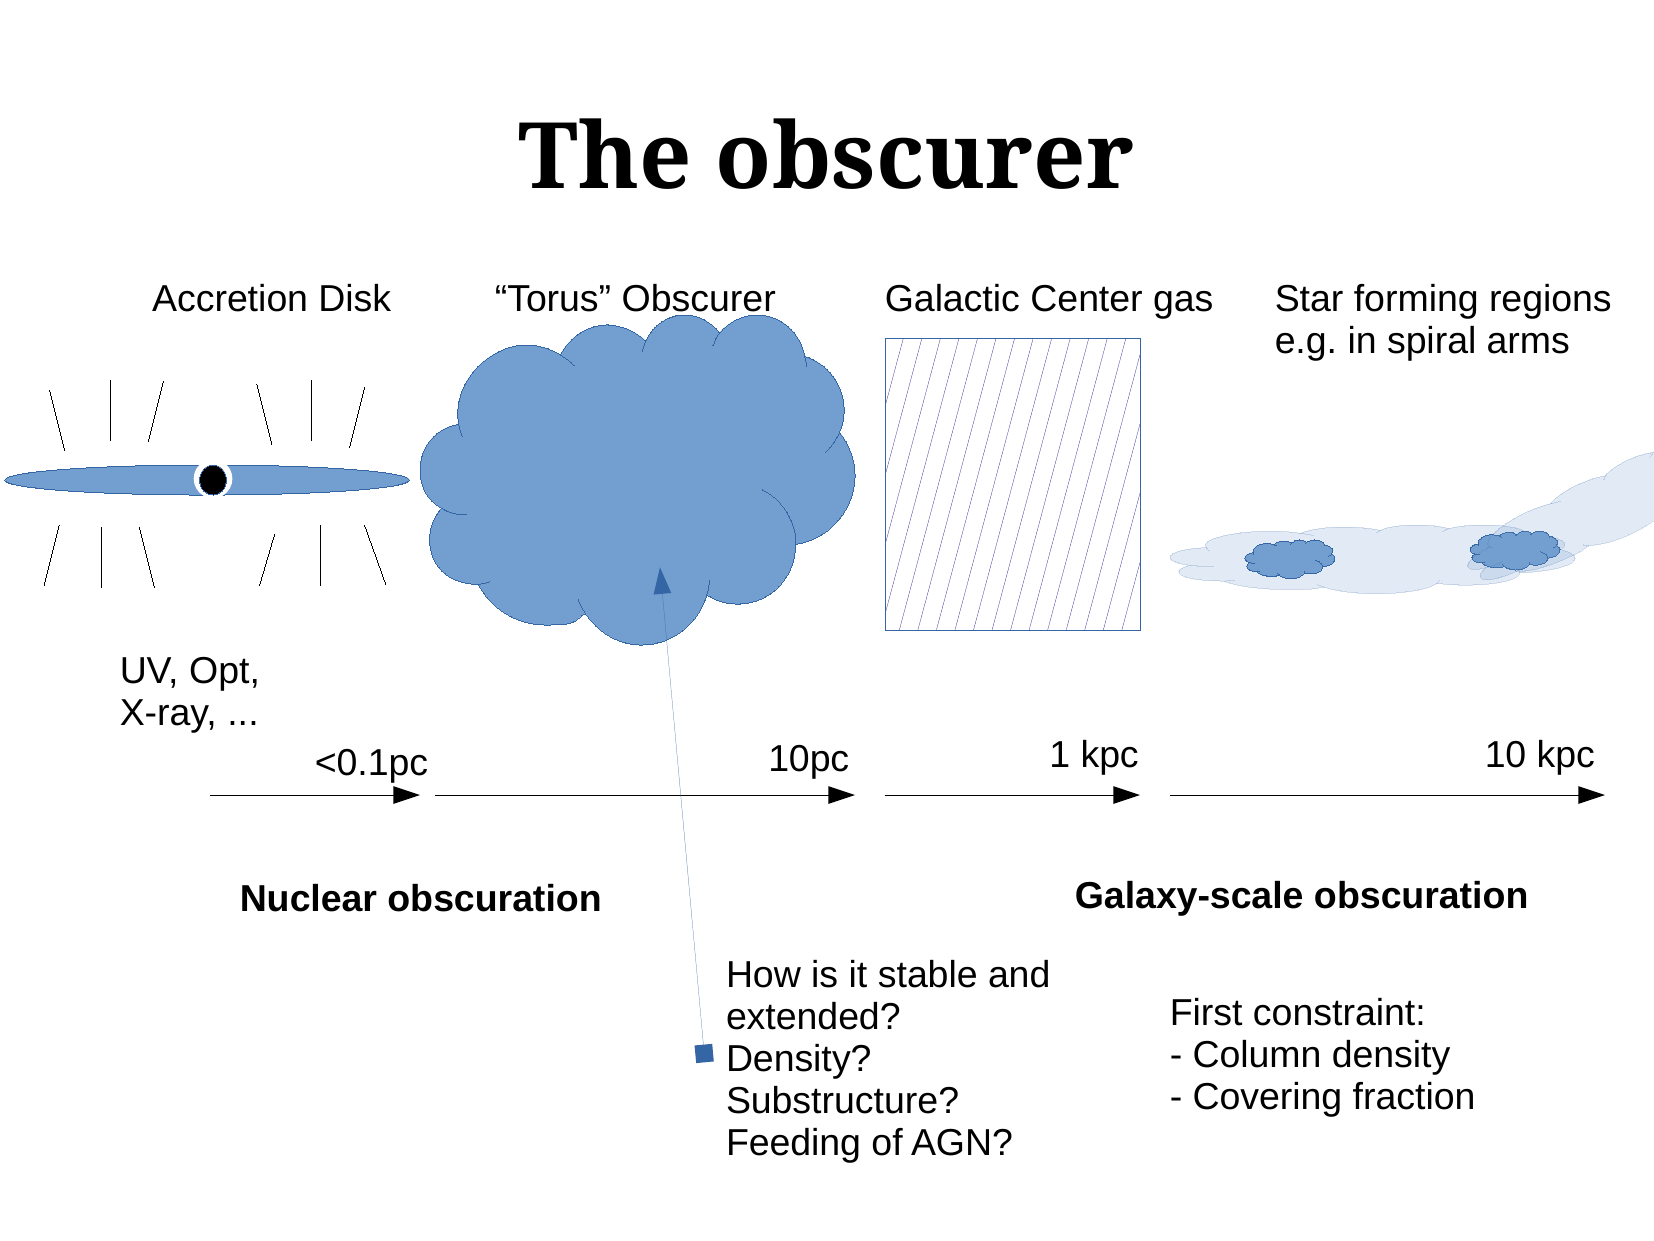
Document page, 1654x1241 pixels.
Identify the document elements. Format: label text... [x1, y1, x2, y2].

text_box UV, Opt, X-ray, ... [105, 641, 286, 741]
text_box Galaxy-scale obscuration [1060, 867, 1631, 925]
text_box [1170, 451, 1654, 594]
text_box <0.1pc [300, 734, 451, 834]
text_box [420, 358, 856, 646]
text_box Galactic Center gas [870, 270, 1246, 369]
text_box 10 kpc [1470, 726, 1636, 826]
text_box How is it stable and extended? Density? Substructure? Feeding of AGN? [711, 945, 1072, 1213]
text_box Star forming regions e.g. in spiral arms [1260, 270, 1636, 369]
text_box 1 kpc [1034, 726, 1200, 826]
text_box Accretion Disk [137, 270, 468, 399]
text_box Nuclear obscuration [225, 870, 796, 927]
text_box [885, 369, 1141, 631]
text_box 10pc [753, 729, 874, 829]
text_box [4, 459, 410, 499]
title The obscurer [82, 49, 1571, 257]
text_box First constraint: - Column density - Covering fraction [1155, 984, 1516, 1126]
text_box “Torus” Obscurer [480, 270, 811, 399]
